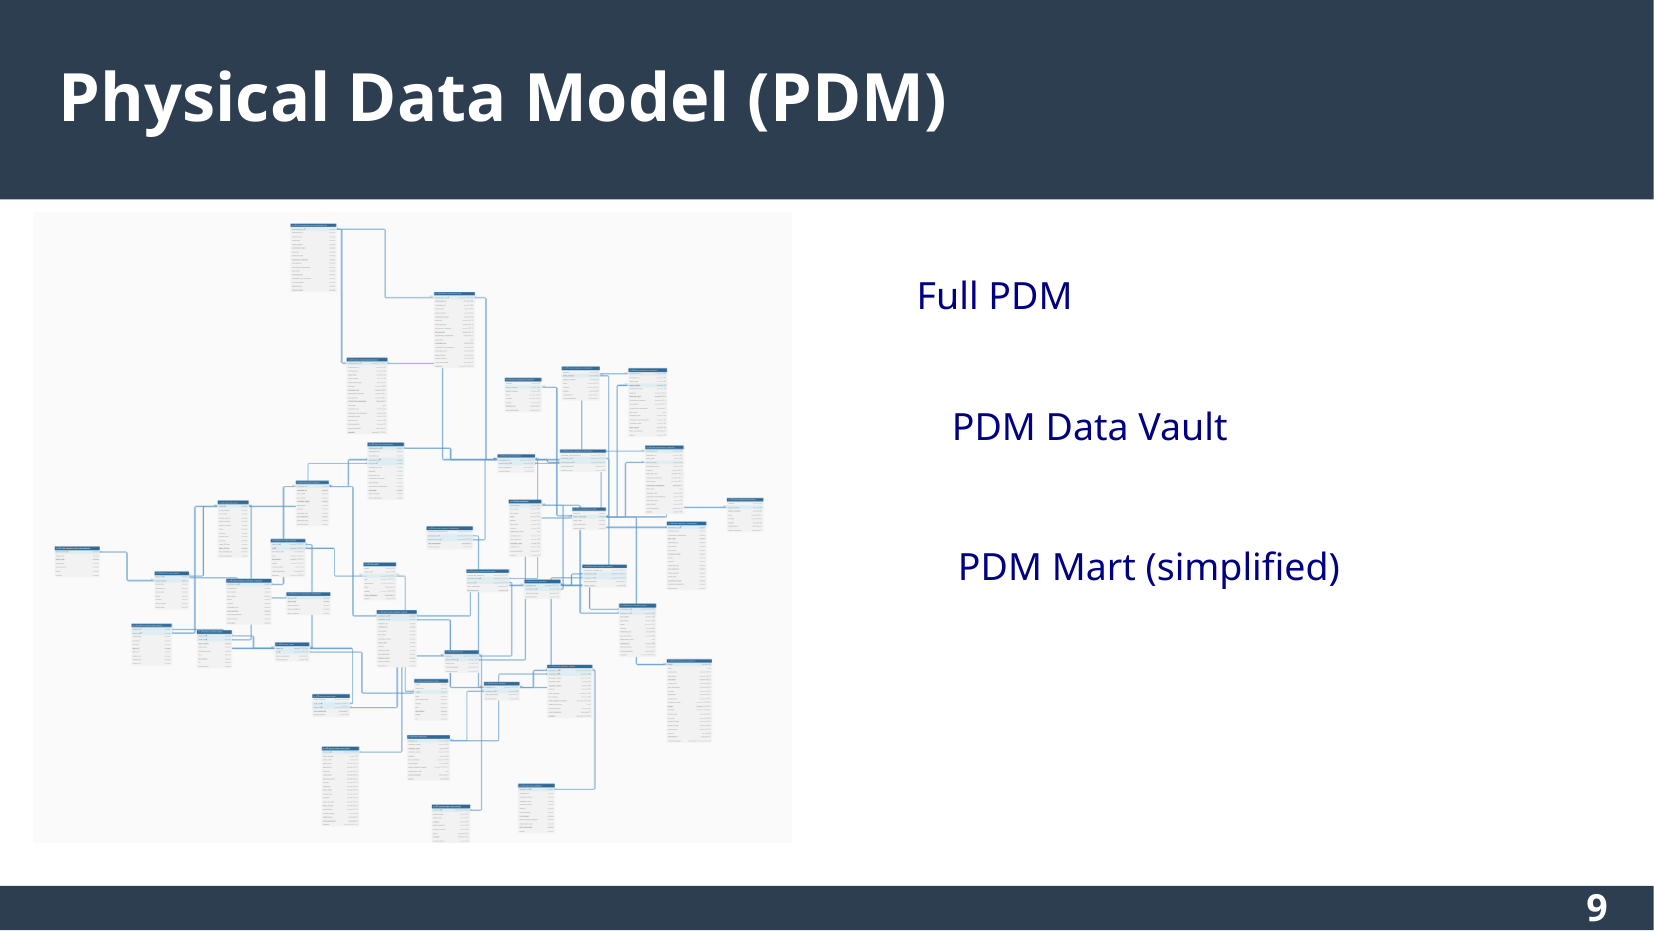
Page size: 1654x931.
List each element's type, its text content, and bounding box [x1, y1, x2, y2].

text_box PDM Data Vault [863, 391, 1317, 460]
title Physical Data Model (PDM) [59, 37, 1595, 155]
picture [33, 212, 792, 843]
text_box PDM Mart (simplified) [861, 531, 1437, 601]
text_box Full PDM [868, 250, 1122, 341]
